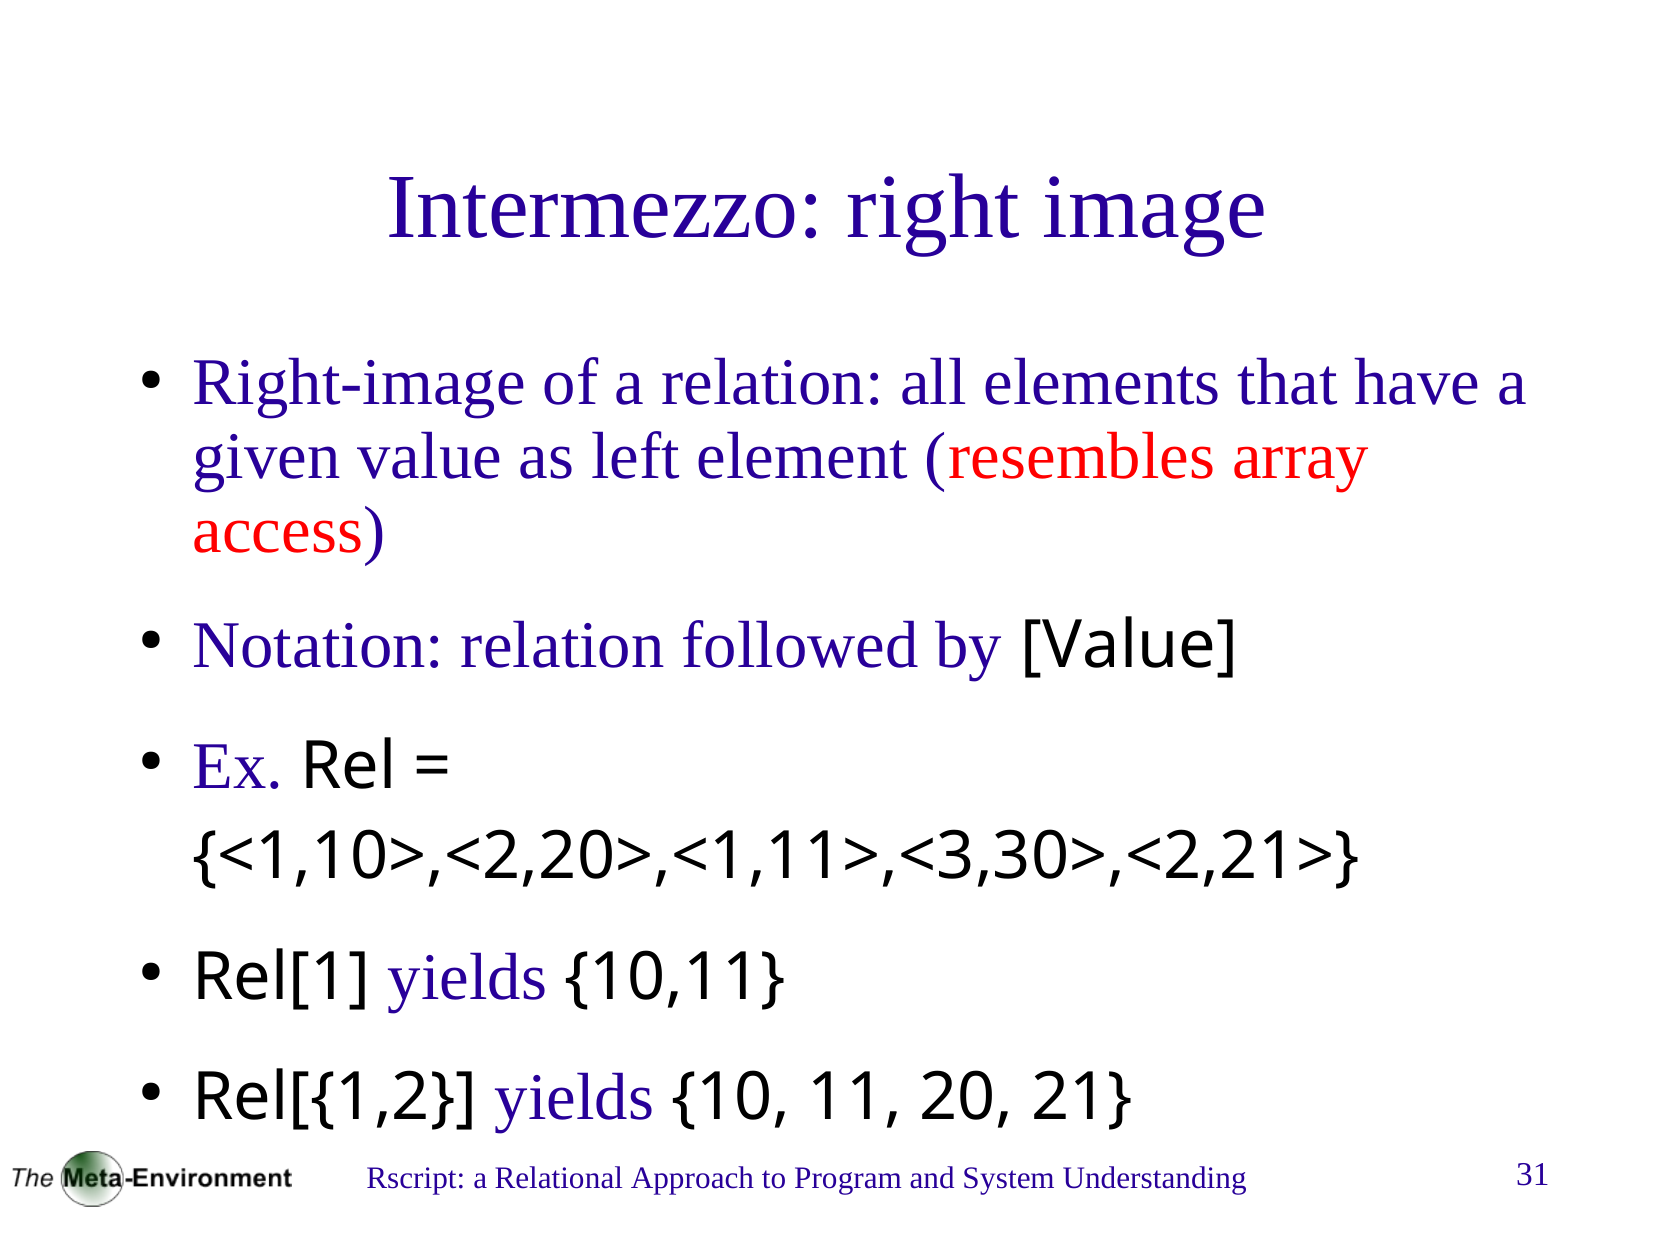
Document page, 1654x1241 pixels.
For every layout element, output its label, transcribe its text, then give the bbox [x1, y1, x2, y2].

title Intermezzo: right image [121, 102, 1534, 311]
list Right-image of a relation: all elements that have a given value as left element (resembles array access) Notation: relation followed by [Value] Ex. Rel = {<1,10>,<2,20>,<1,11>,<3,30>,<2,21>} Rel[1] yields {10,11} Rel[{1,2}] yields {10, 11, 20, 21} [121, 344, 1534, 1153]
picture [12, 1151, 292, 1207]
